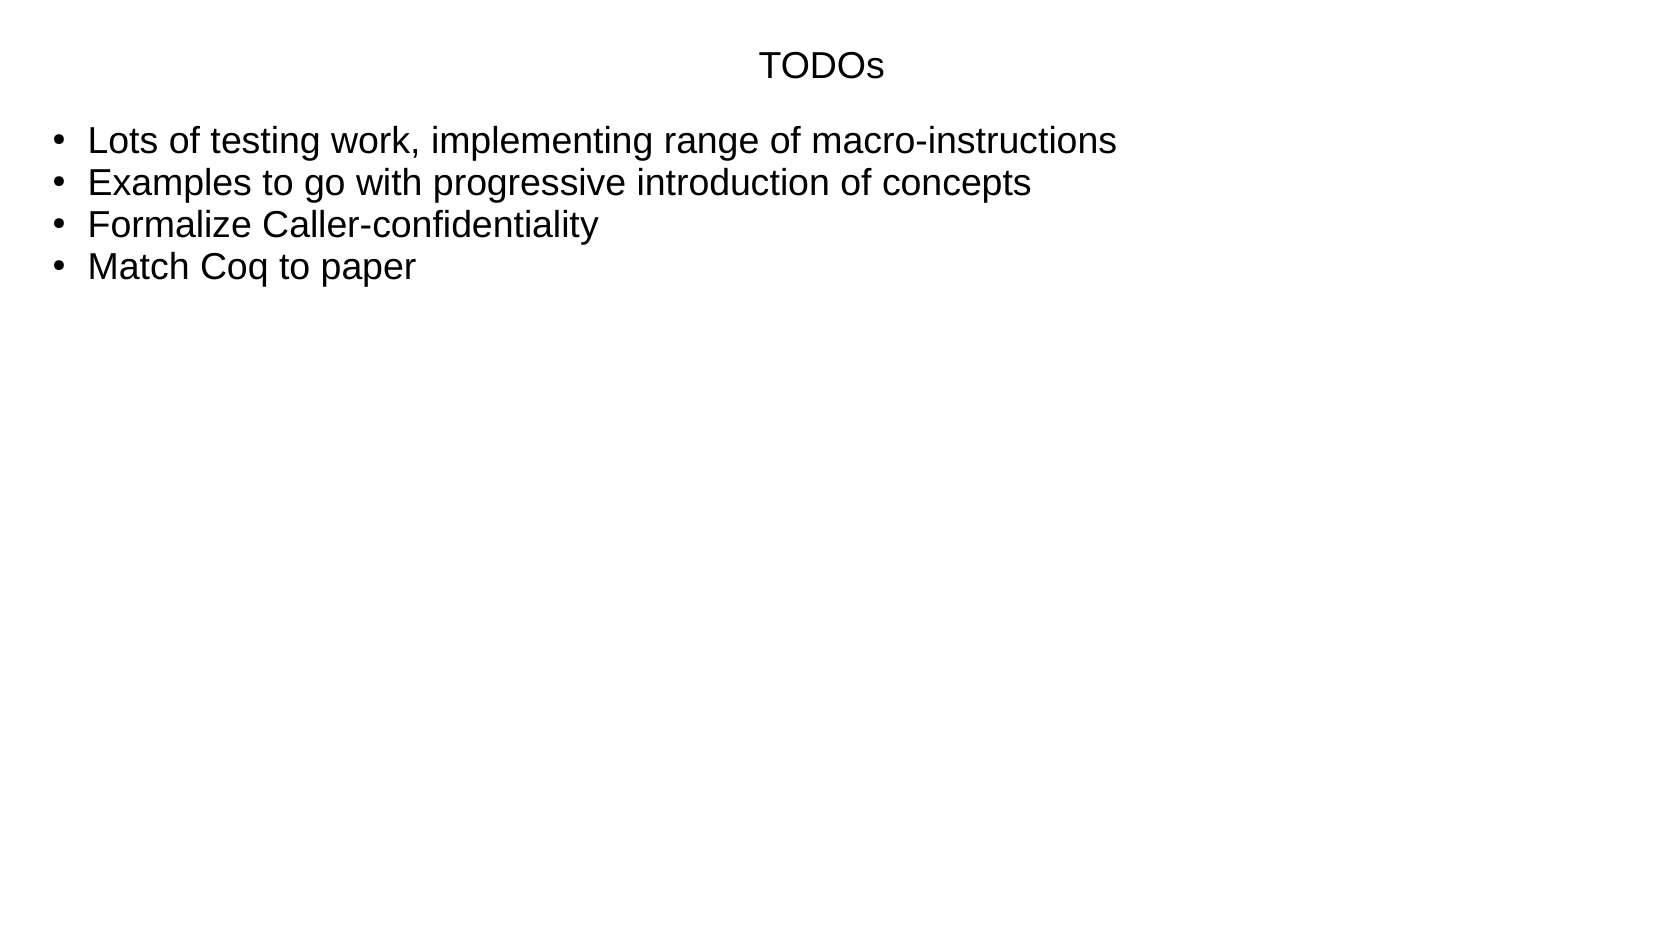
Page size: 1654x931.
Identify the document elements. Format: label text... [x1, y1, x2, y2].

text_box TODOs [743, 37, 901, 95]
text_box Lots of testing work, implementing range of macro-instructions Examples to go with progressive introduction of concepts Formalize Caller-confidentiality Match Coq to paper [37, 112, 1613, 296]
